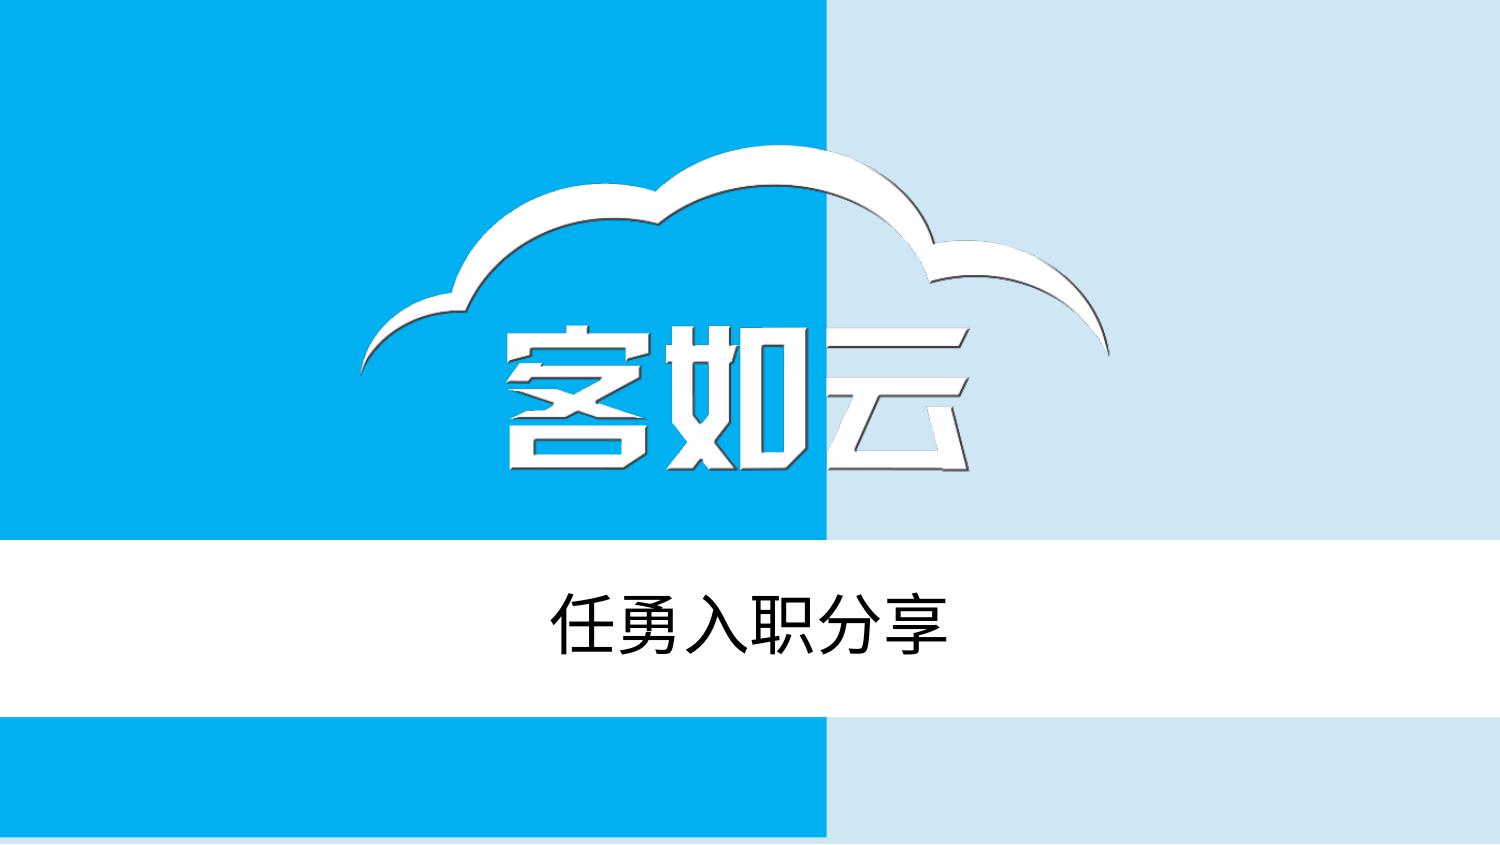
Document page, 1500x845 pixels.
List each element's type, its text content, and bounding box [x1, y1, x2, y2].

picture [510, 426, 647, 469]
picture [666, 326, 738, 470]
text_box [0, 671, 1500, 838]
picture [507, 326, 650, 362]
picture [741, 328, 807, 470]
text_box [0, 0, 1500, 575]
picture [362, 93, 1162, 540]
picture [507, 364, 642, 419]
text_box 任勇入职分享 [0, 575, 1500, 671]
